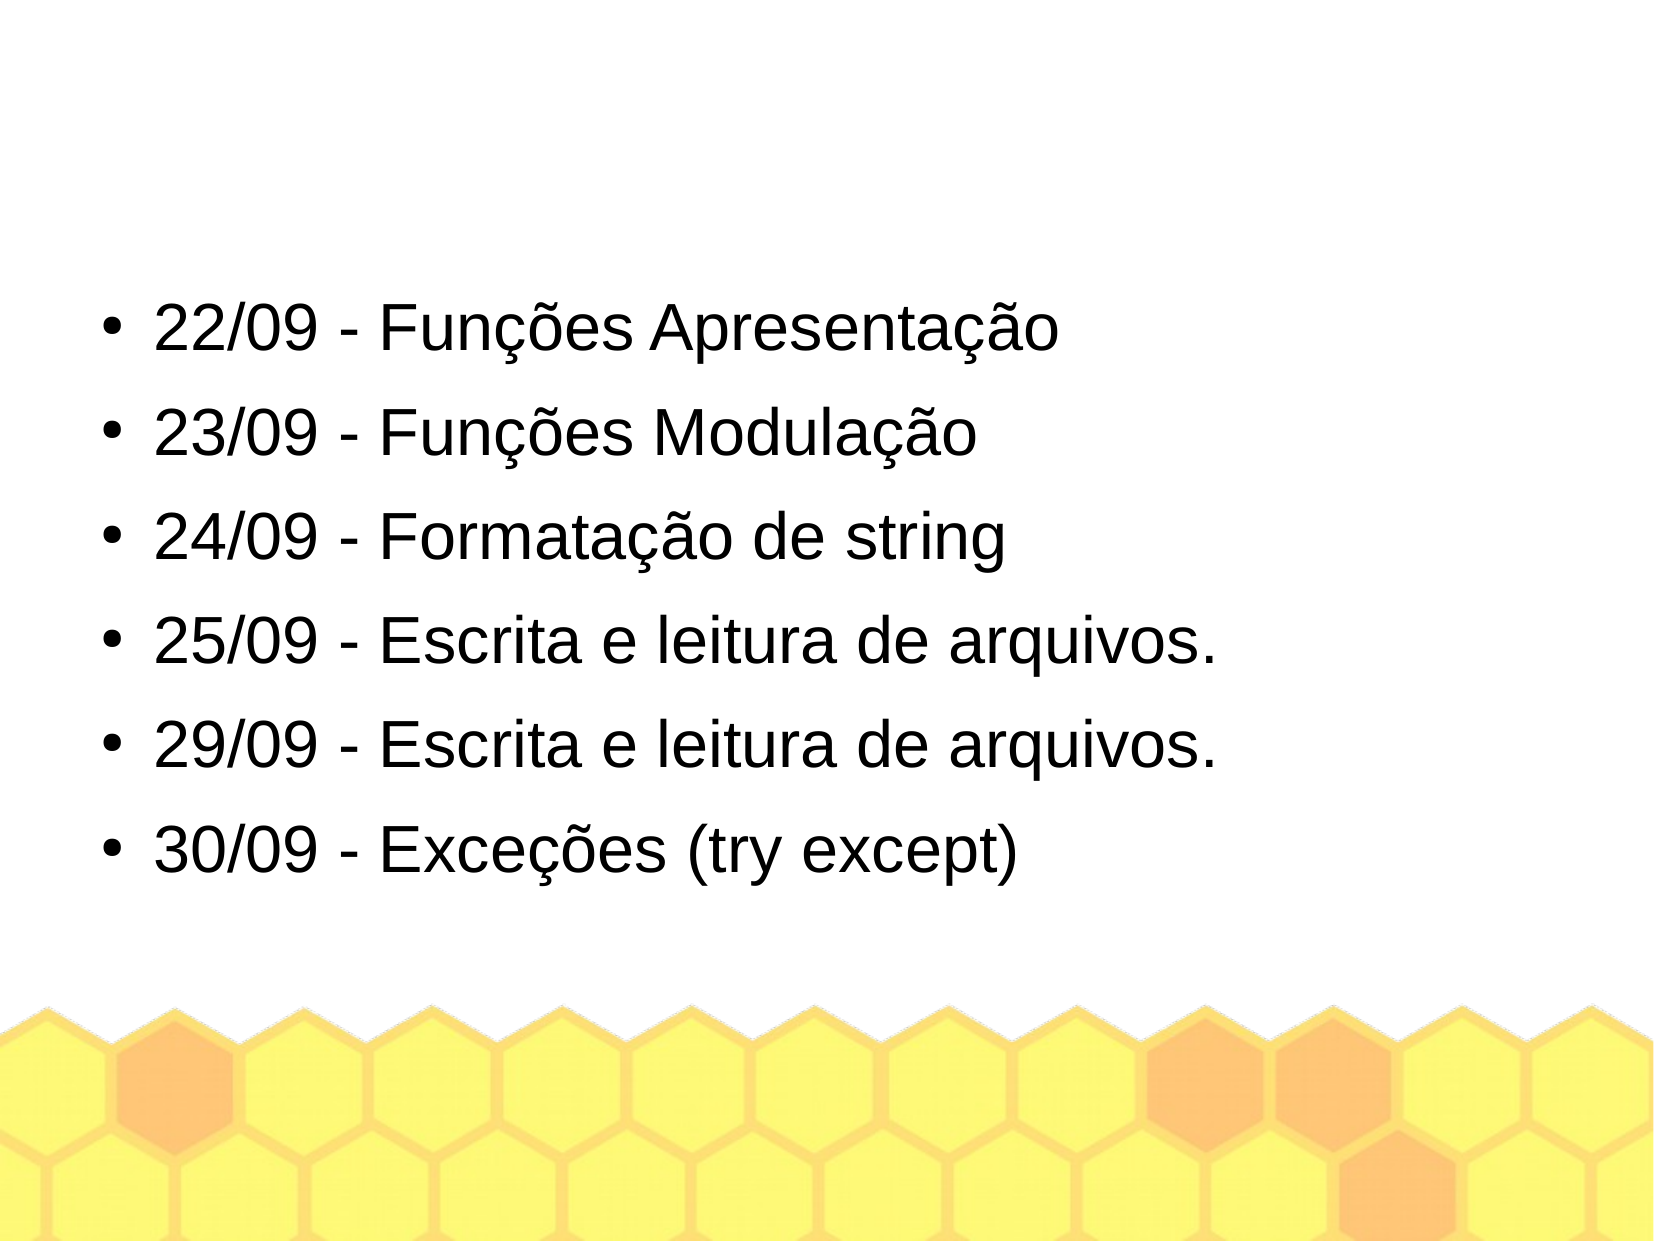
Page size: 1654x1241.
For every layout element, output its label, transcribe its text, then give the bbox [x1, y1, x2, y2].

list 22/09 - Funções Apresentação 23/09 - Funções Modulação 24/09 - Formatação de string 25/09 - Escrita e leitura de arquivos. 29/09 - Escrita e leitura de arquivos. 30/09 - Exceções (try except) [82, 290, 1571, 1010]
picture [0, 1001, 1654, 1241]
